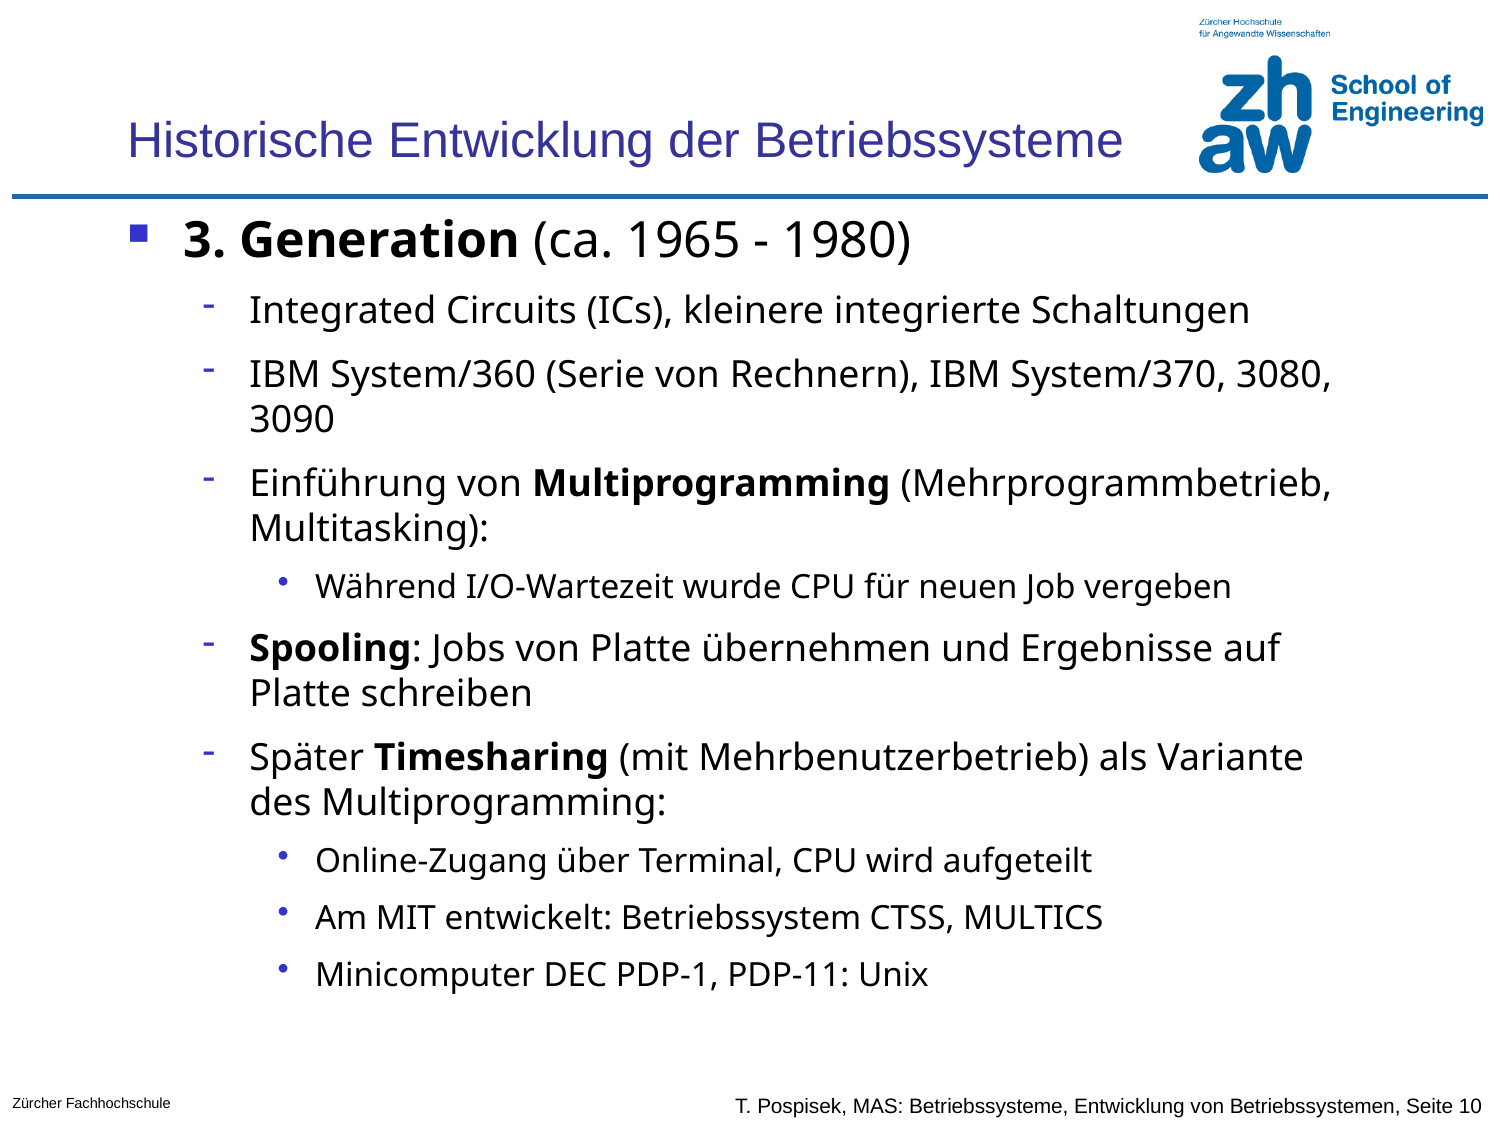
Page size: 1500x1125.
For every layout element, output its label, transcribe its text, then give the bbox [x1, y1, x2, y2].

title Historische Entwicklung der Betriebssysteme [112, 50, 1391, 175]
list 3. Generation (ca. 1965 - 1980) Integrated Circuits (ICs), kleinere integrierte Schaltungen IBM System/360 (Serie von Rechnern), IBM System/370, 3080, 3090 Einführung von Multiprogramming (Mehrprogrammbetrieb, Multitasking): Während I/O-Wartezeit wurde CPU für neuen Job vergeben Spooling: Jobs von Platte übernehmen und Ergebnisse auf Platte schreiben Später Timesharing (mit Mehrbenutzerbetrieb) als Variante des Multiprogramming: Online-Zugang über Terminal, CPU wird aufgeteilt Am MIT entwickelt: Betriebssystem CTSS, MULTICS Minicomputer DEC PDP-1, PDP-11: Unix [112, 200, 1388, 963]
picture [1199, 19, 1483, 173]
